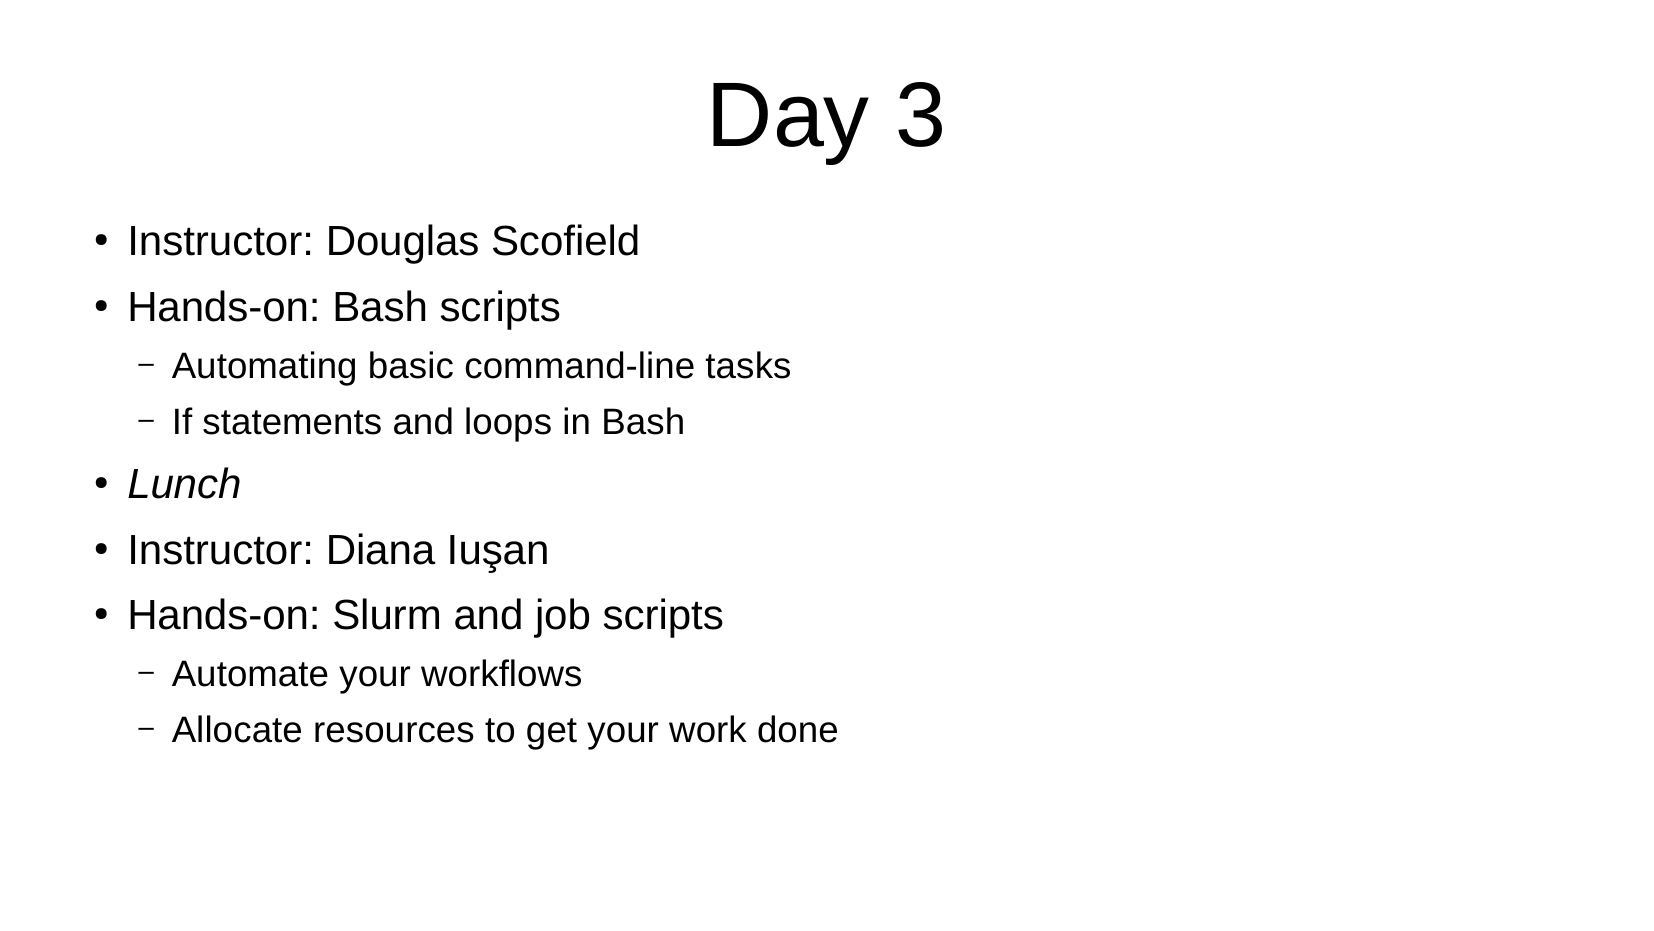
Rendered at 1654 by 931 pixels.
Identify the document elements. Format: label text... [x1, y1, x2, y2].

list Instructor: Douglas Scofield Hands-on: Bash scripts Automating basic command-line tasks If statements and loops in Bash Lunch Instructor: Diana Iuşan Hands-on: Slurm and job scripts Automate your workflows Allocate resources to get your work done [82, 217, 1571, 758]
title Day 3 [82, 37, 1571, 193]
